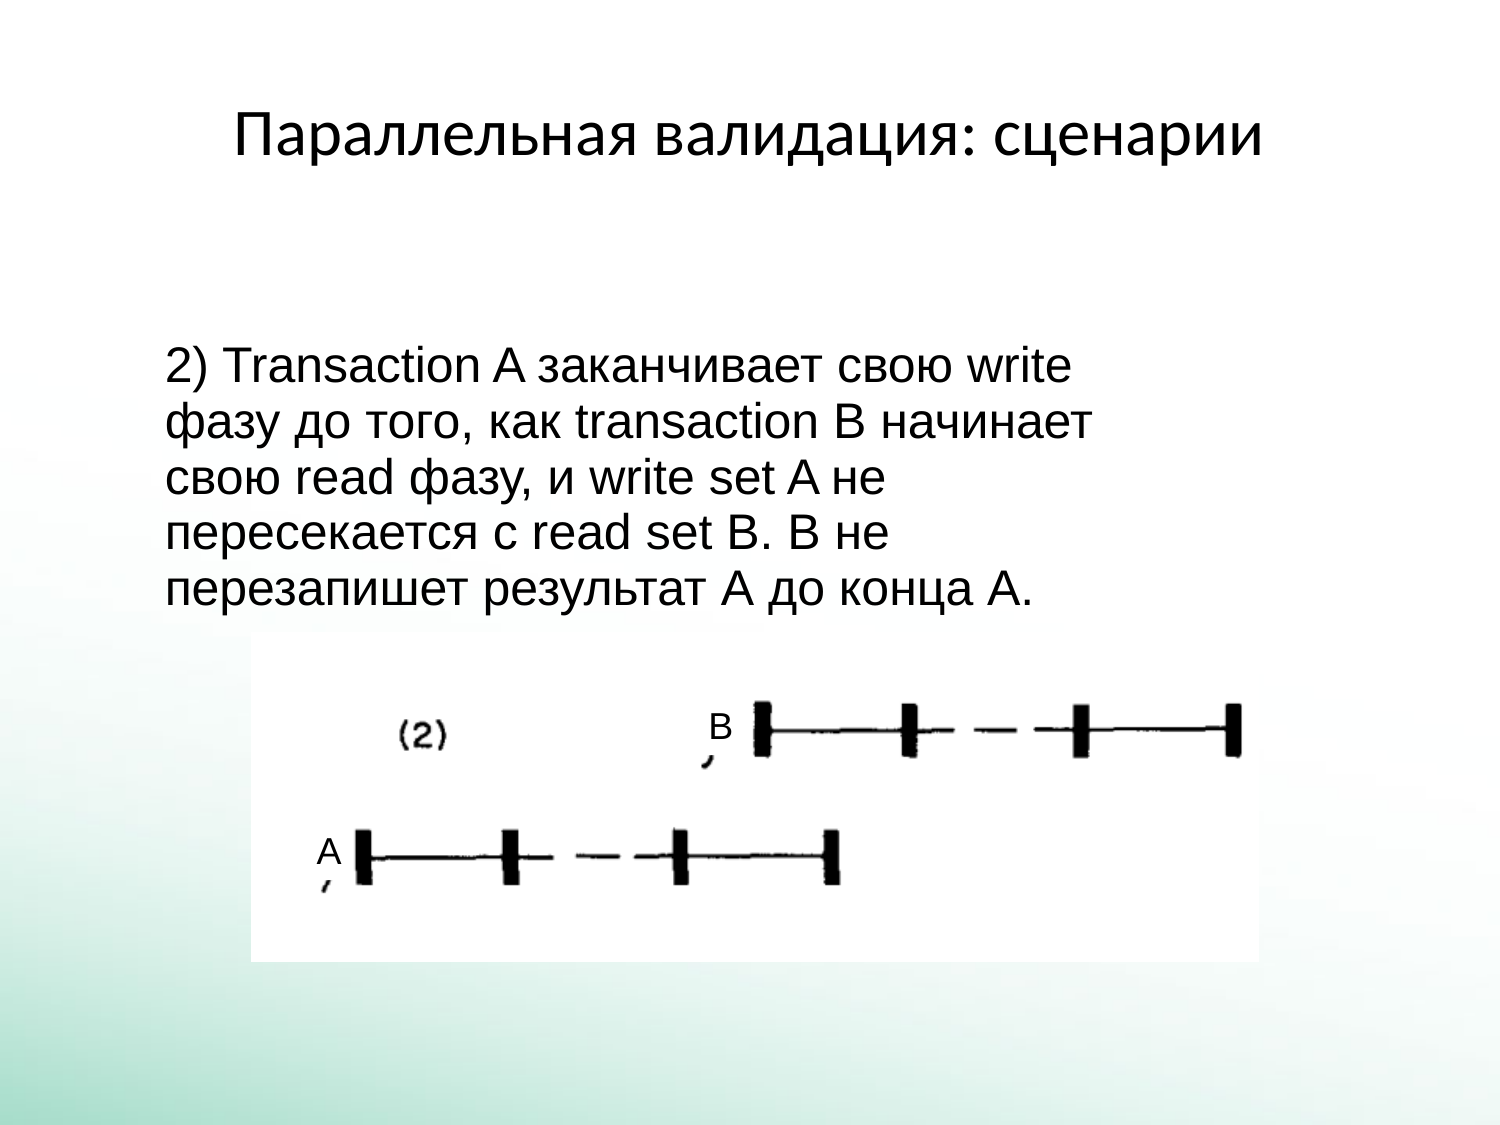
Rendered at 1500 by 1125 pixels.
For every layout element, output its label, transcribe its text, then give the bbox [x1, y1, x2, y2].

text_box 2) Transaction A заканчивает свою write фазу до того, как transaction B начинает свою read фазу, и write set A не пересекается с read set B. B не перезапишет результат А до конца А. [150, 329, 1201, 627]
picture [0, 0, 1500, 1125]
title Параллельная валидация: сценарии [75, 45, 1425, 233]
text_box B [689, 694, 753, 756]
text_box A [301, 819, 353, 881]
